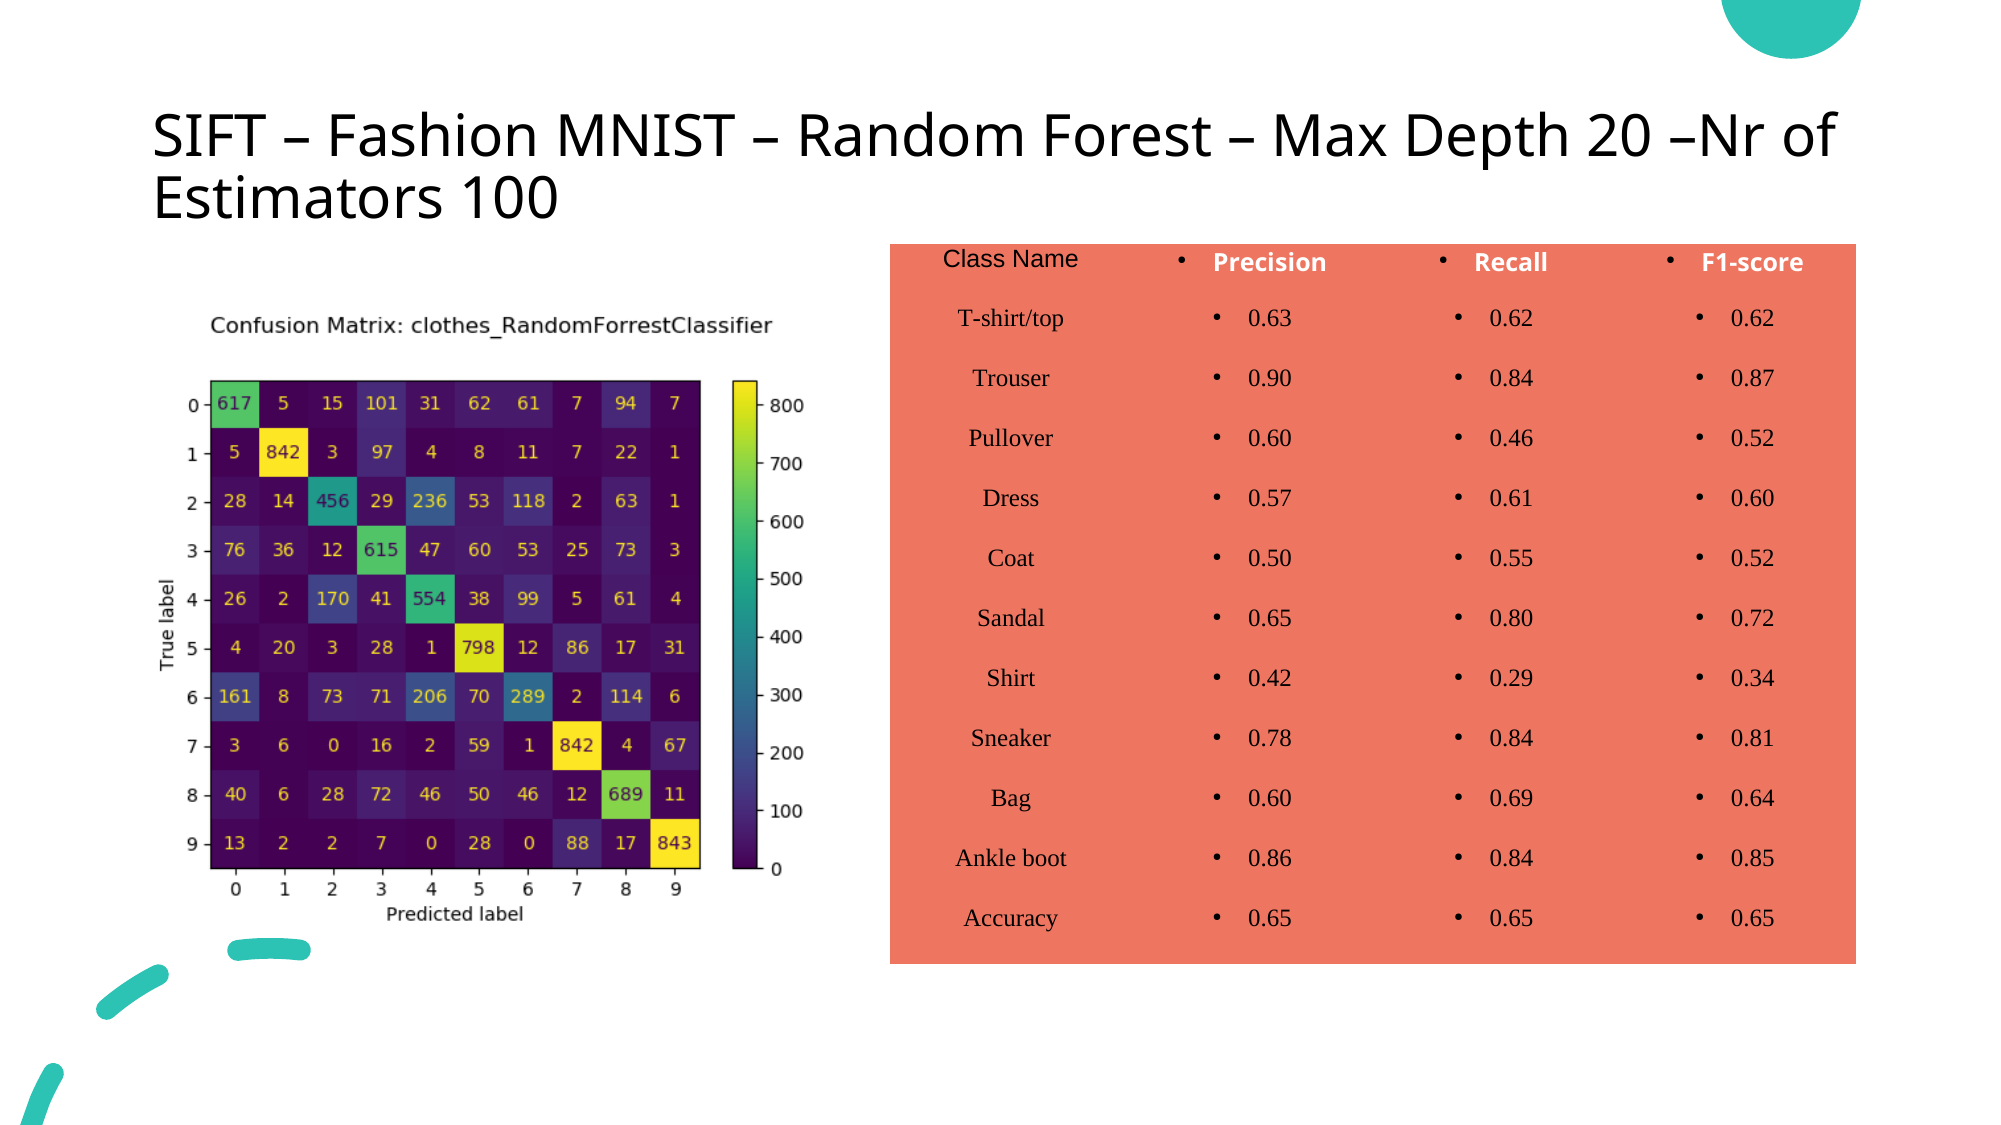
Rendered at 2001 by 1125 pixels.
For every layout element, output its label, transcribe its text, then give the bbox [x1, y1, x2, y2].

table_cell 0.52 [1614, 424, 1856, 484]
table_cell 0.63 [1132, 304, 1373, 364]
table_cell 0.87 [1614, 364, 1856, 424]
table_cell 0.60 [1614, 484, 1856, 544]
table_cell 0.65 [1373, 904, 1614, 964]
table_cell 0.62 [1614, 304, 1856, 364]
table_cell 0.50 [1132, 544, 1373, 604]
table_cell Pullover​ [890, 424, 1132, 484]
table_cell 0.60 [1132, 424, 1373, 484]
table_header Recall [1373, 244, 1614, 304]
table_cell 0.46 [1373, 424, 1614, 484]
table_cell Dress​ [890, 484, 1132, 544]
table_cell Shirt​ [890, 664, 1132, 724]
table_cell Sneaker​ [890, 724, 1132, 784]
table_cell 0.84 [1373, 364, 1614, 424]
table_cell 0.86 [1132, 844, 1373, 904]
table_cell 0.29 [1373, 664, 1614, 724]
table_cell Trouser​ [890, 364, 1132, 424]
table_cell 0.60 [1132, 784, 1373, 844]
table_cell 0.69 [1373, 784, 1614, 844]
table_cell 0.72 [1614, 604, 1856, 664]
table_cell 0.57 [1132, 484, 1373, 544]
table_cell Coat​ [890, 544, 1132, 604]
table_cell 0.42 [1132, 664, 1373, 724]
table_cell 0.80 [1373, 604, 1614, 664]
table_cell 0.85 [1614, 844, 1856, 904]
picture [69, 304, 890, 938]
table_cell 0.84 [1373, 844, 1614, 904]
table_cell 0.84 [1373, 724, 1614, 784]
table_cell 0.65 [1132, 904, 1373, 964]
table_cell 0.65 [1132, 604, 1373, 664]
table_cell Ankle boot [890, 844, 1132, 904]
table_cell Sandal​ [890, 604, 1132, 664]
title SIFT – Fashion MNIST – Random Forest – Max Depth 20 –Nr of Estimators 100 [137, 59, 1863, 278]
table_cell 0.78 [1132, 724, 1373, 784]
table_header F1-score [1614, 244, 1856, 304]
table_cell 0.61 [1373, 484, 1614, 544]
table_cell T-shirt/top​ [890, 304, 1132, 364]
table_header ​Class Name [890, 244, 1132, 304]
table_header Precision [1132, 244, 1373, 304]
table_cell 0.55 [1373, 544, 1614, 604]
table_cell 0.65 [1614, 904, 1856, 964]
table_cell Bag​ [890, 784, 1132, 844]
table_cell 0.90 [1132, 364, 1373, 424]
table_cell 0.52 [1614, 544, 1856, 604]
table_cell 0.62 [1373, 304, 1614, 364]
table_cell Accuracy​ [890, 904, 1132, 964]
table_cell 0.81 [1614, 724, 1856, 784]
table_cell 0.34 [1614, 664, 1856, 724]
table_cell 0.64 [1614, 784, 1856, 844]
